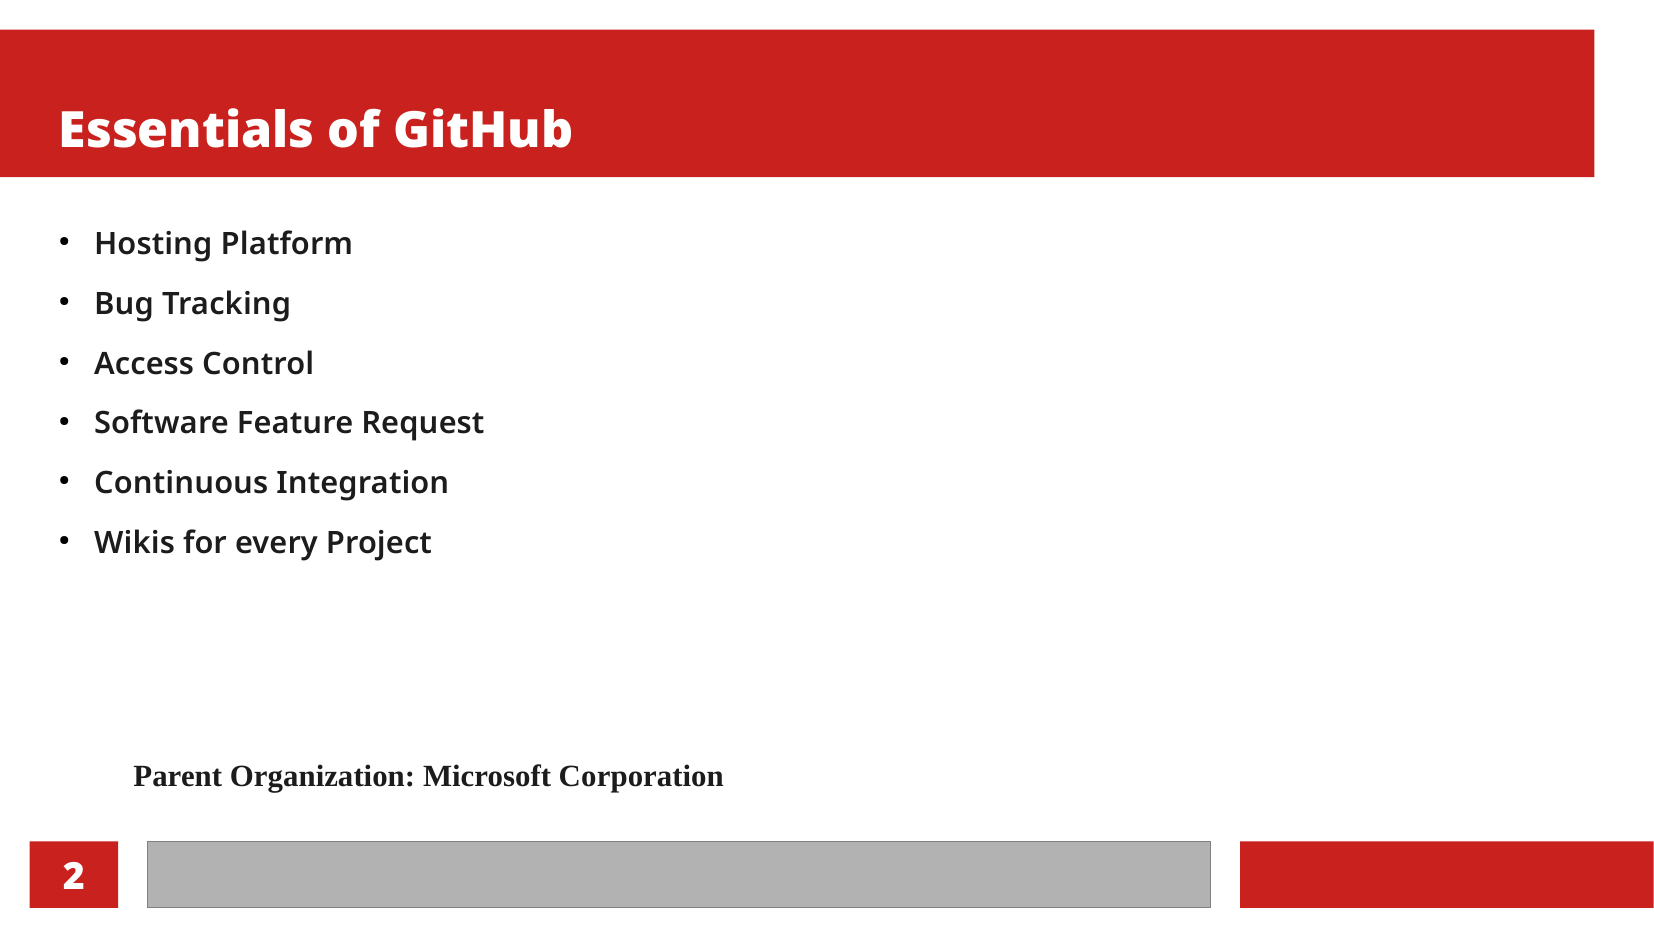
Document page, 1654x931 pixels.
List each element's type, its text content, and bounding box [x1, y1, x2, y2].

list Hosting Platform Bug Tracking Access Control Software Feature Request Continuous Integration Wikis for every Project Parent Organization: Microsoft Corporation [59, 221, 1565, 798]
title Essentials of GitHub [59, 44, 1595, 163]
